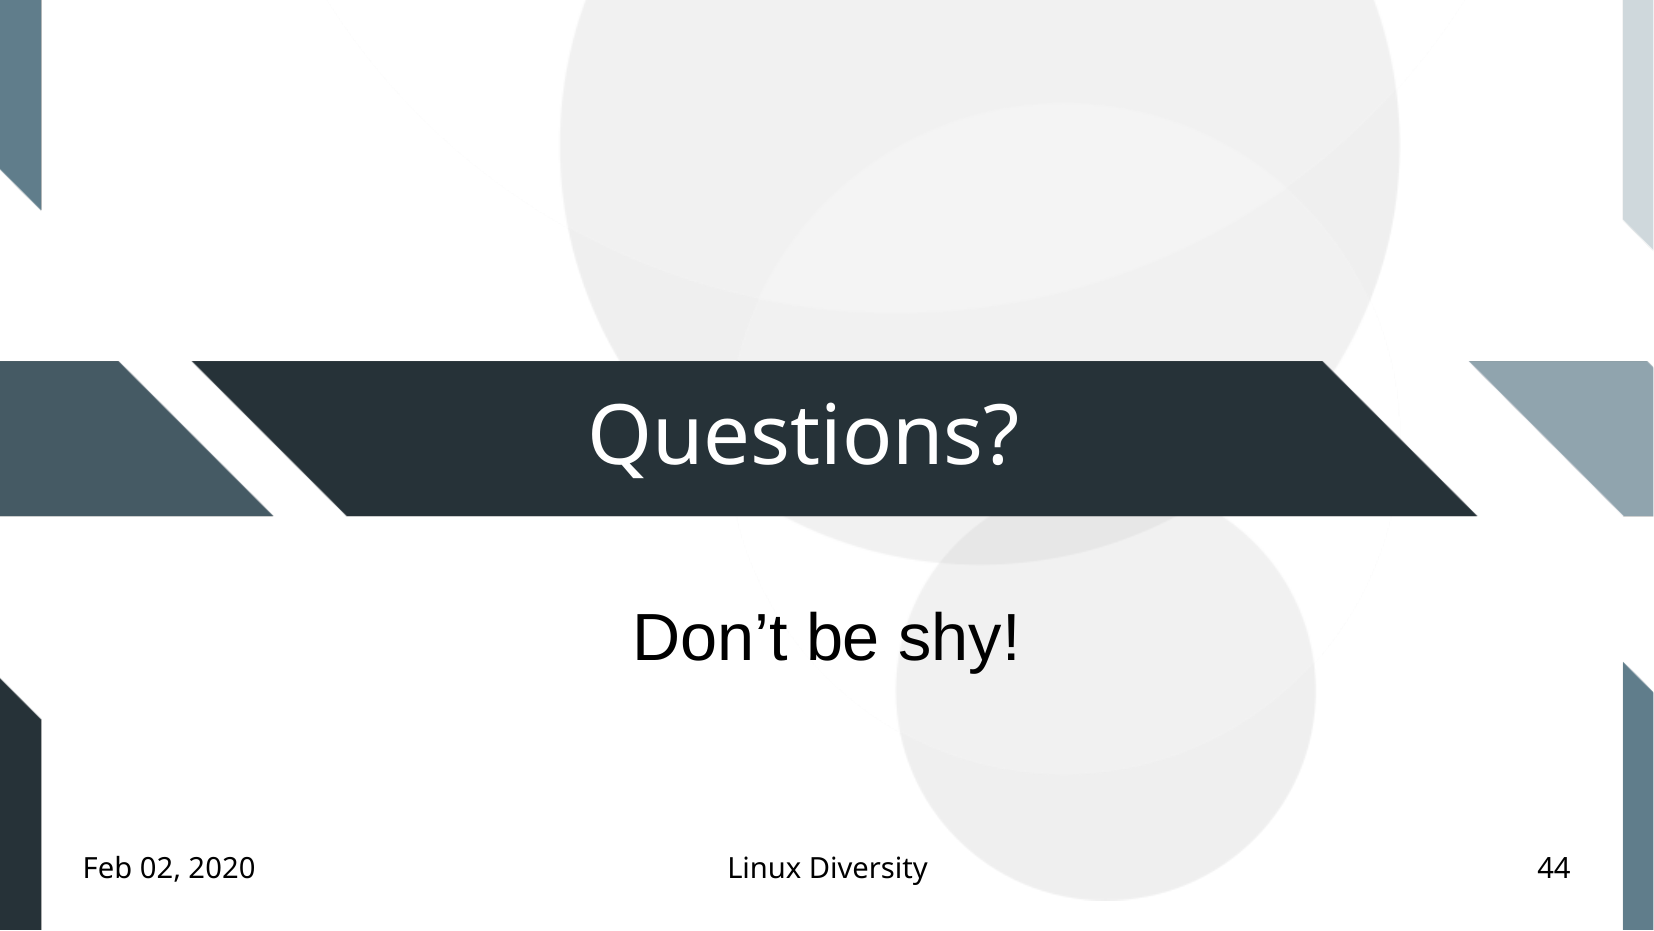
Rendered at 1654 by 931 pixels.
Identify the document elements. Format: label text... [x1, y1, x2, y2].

list Don’t be shy! [82, 600, 1571, 811]
picture [0, 0, 1654, 930]
title Questions? [60, 354, 1549, 511]
